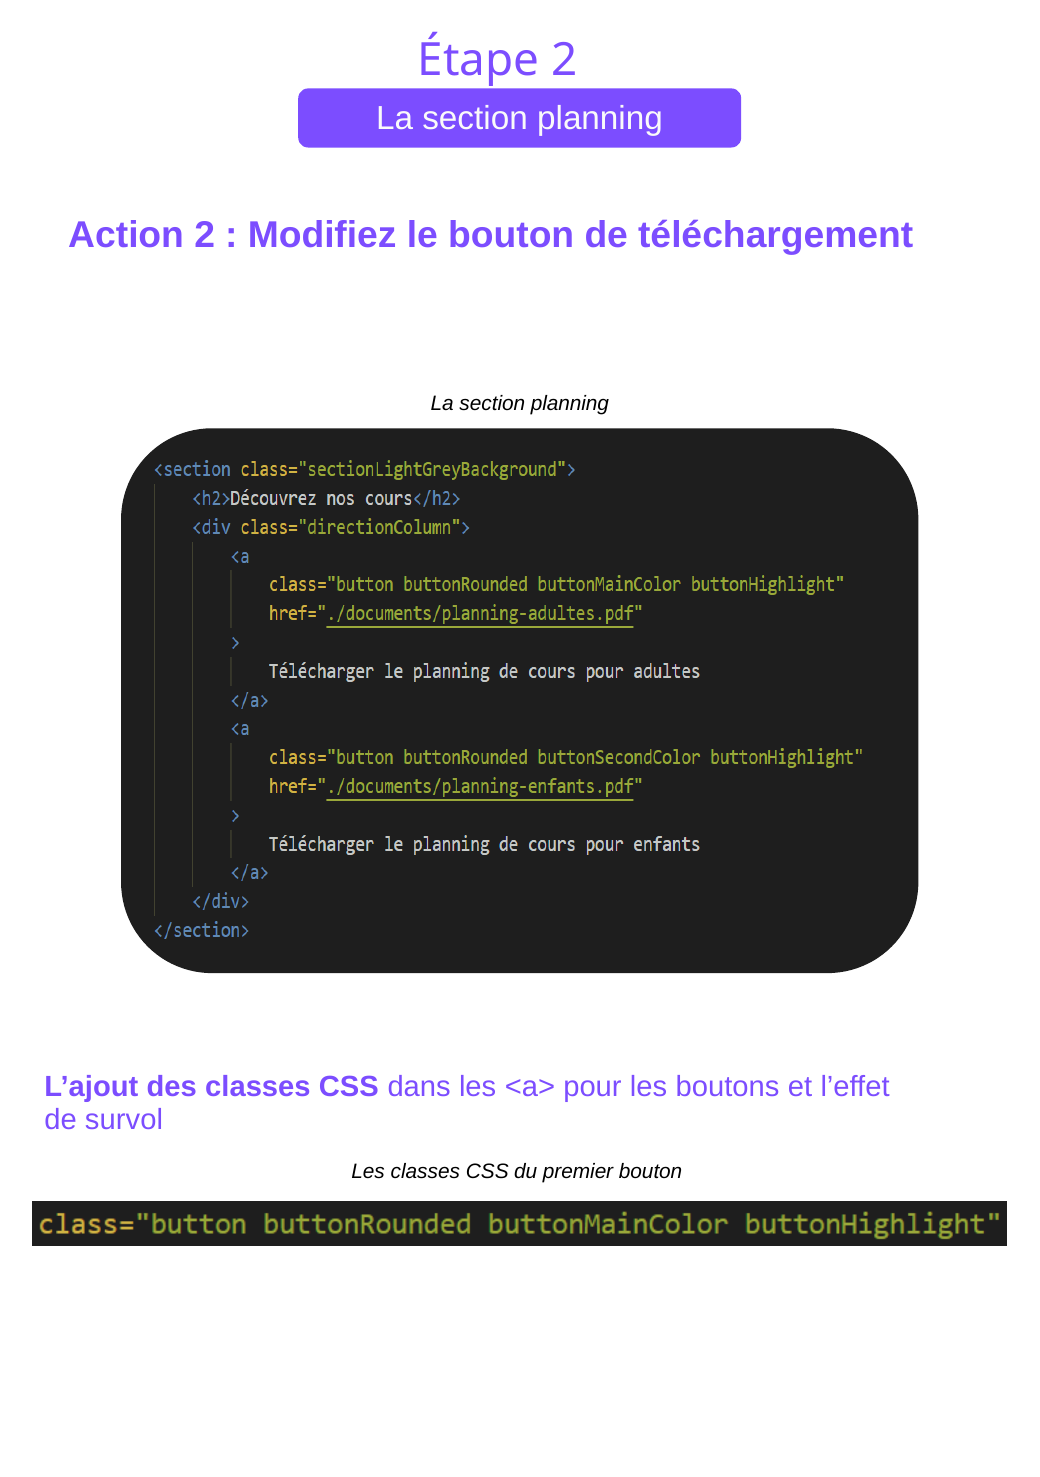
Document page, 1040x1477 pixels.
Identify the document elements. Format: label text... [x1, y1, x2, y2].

text_box Les classes CSS du premier bouton [329, 1151, 711, 1201]
title Étape 2 [417, 26, 622, 88]
title Étape 2 [417, 148, 622, 154]
text_box L’ajout des classes CSS dans les <a> pour les boutons et l’effet de survol [29, 1062, 945, 1177]
text_box La section planning [412, 384, 627, 423]
text_box La section planning [298, 88, 742, 148]
text_box Action 2 : Modifiez le bouton de téléchargement [53, 206, 986, 266]
picture [32, 1201, 1007, 1246]
text_box [121, 428, 919, 974]
